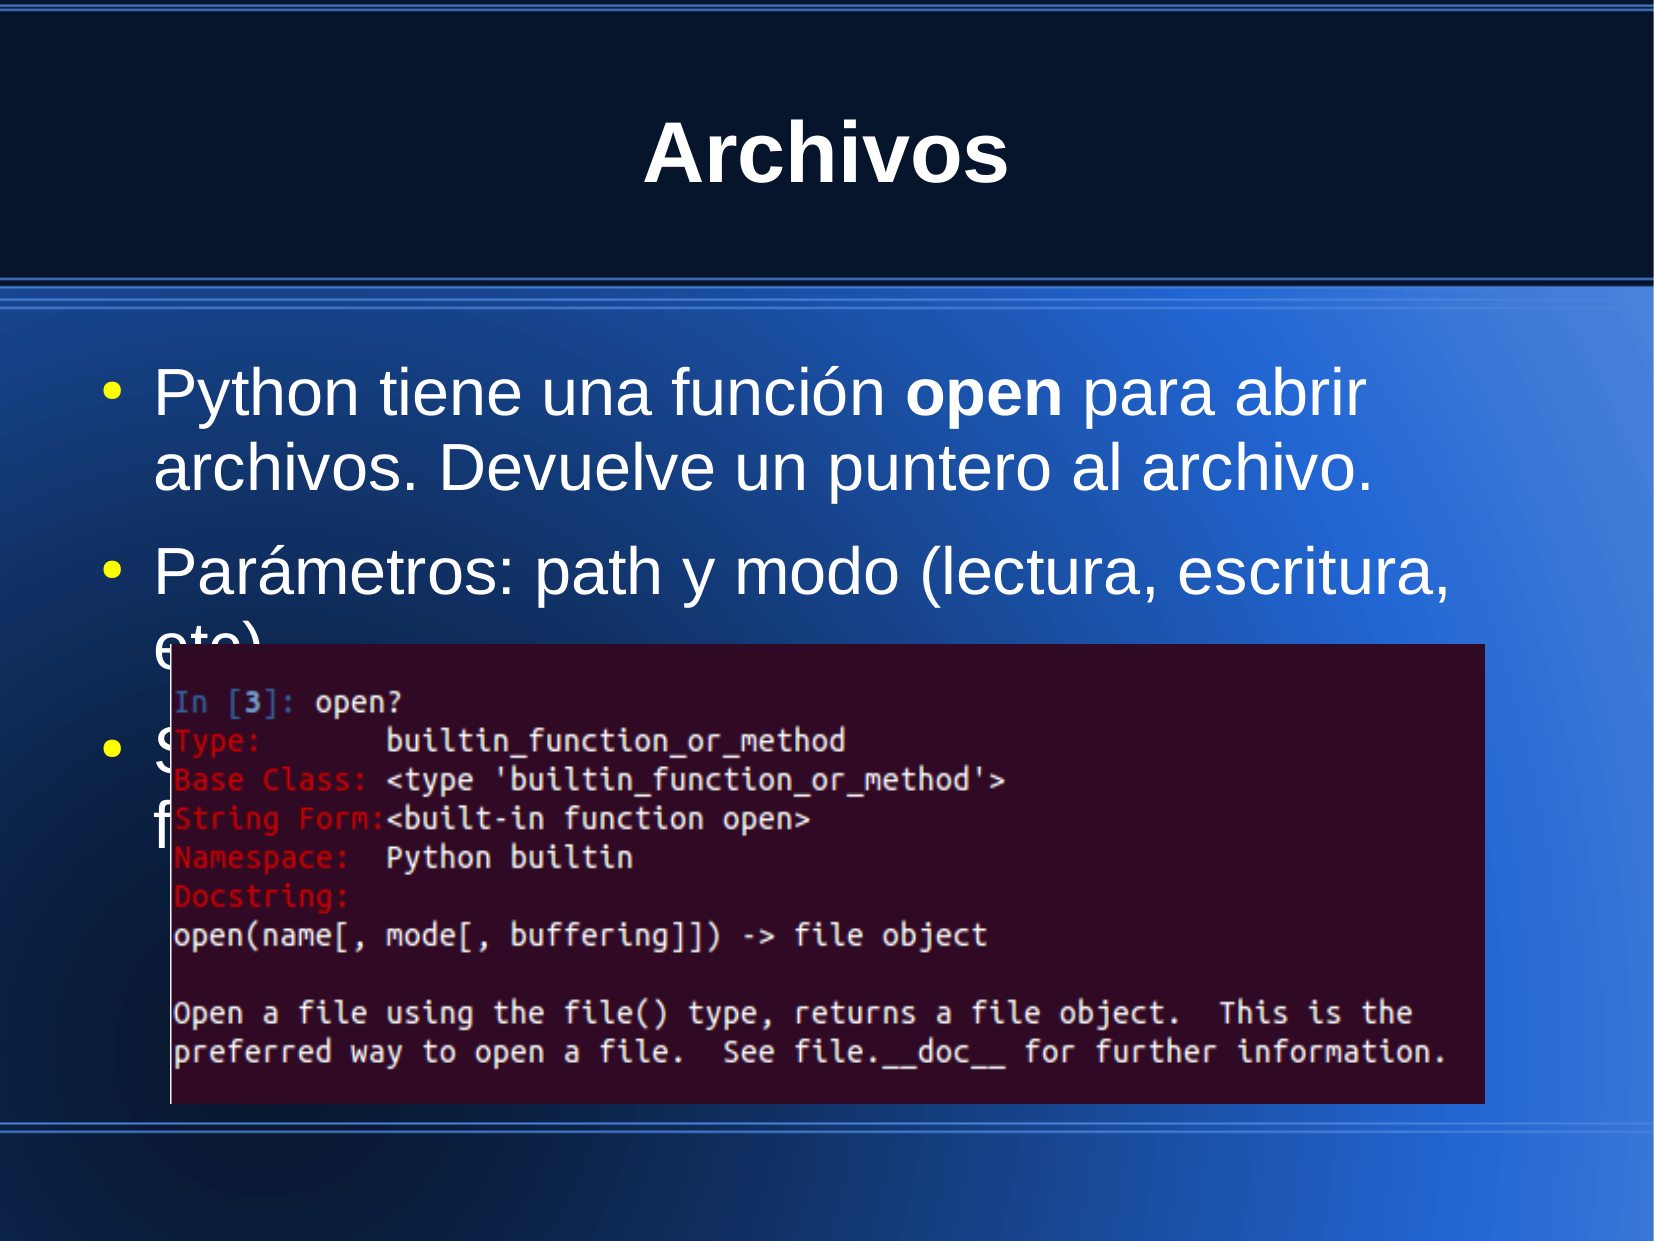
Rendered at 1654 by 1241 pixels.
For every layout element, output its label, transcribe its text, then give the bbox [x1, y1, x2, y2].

title Archivos [82, 49, 1571, 257]
picture [0, 0, 1654, 1241]
list Python tiene una función open para abrir archivos. Devuelve un puntero al archivo. Parámetros: path y modo (lectura, escritura, etc). Siempre se deben cerrar los archivos con la función .close del puntero. [82, 355, 1571, 1075]
